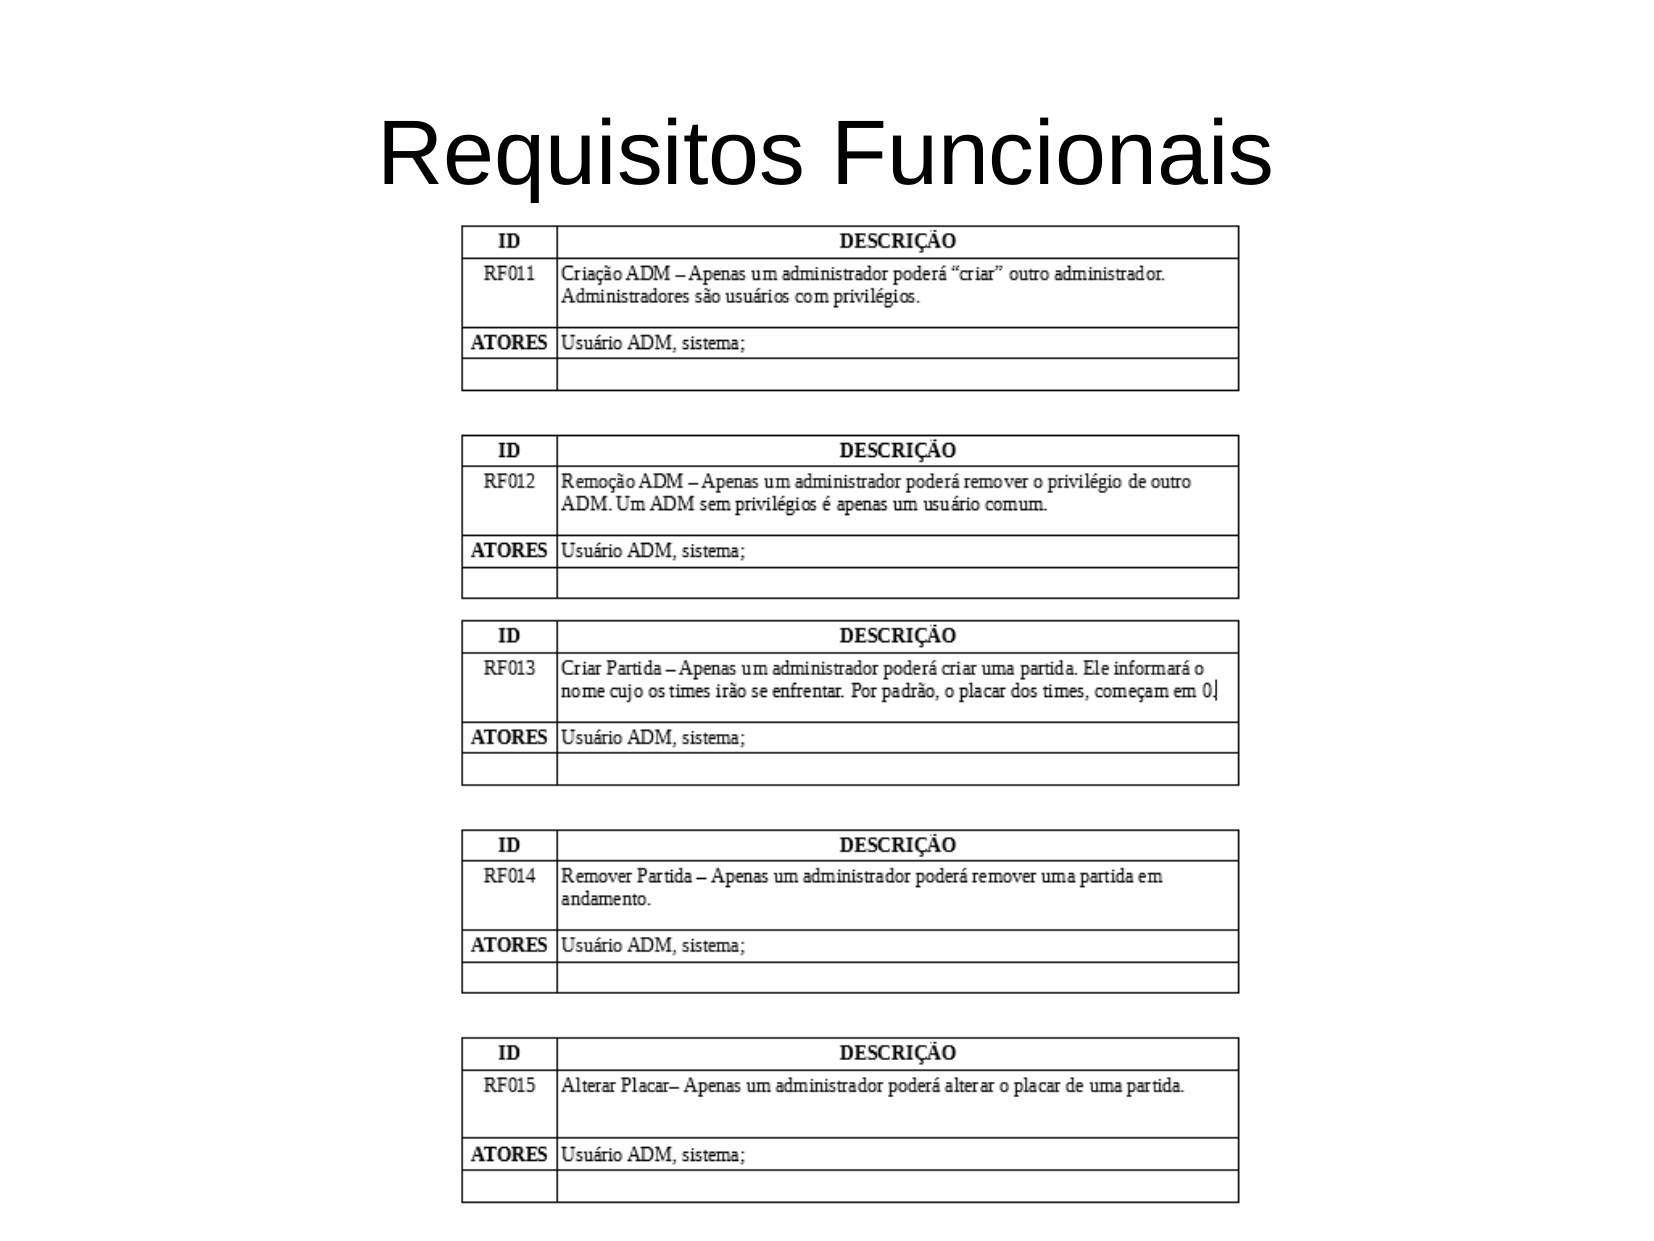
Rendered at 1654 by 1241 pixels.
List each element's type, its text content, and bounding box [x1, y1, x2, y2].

title Requisitos Funcionais [82, 49, 1571, 257]
picture [460, 224, 1243, 1205]
